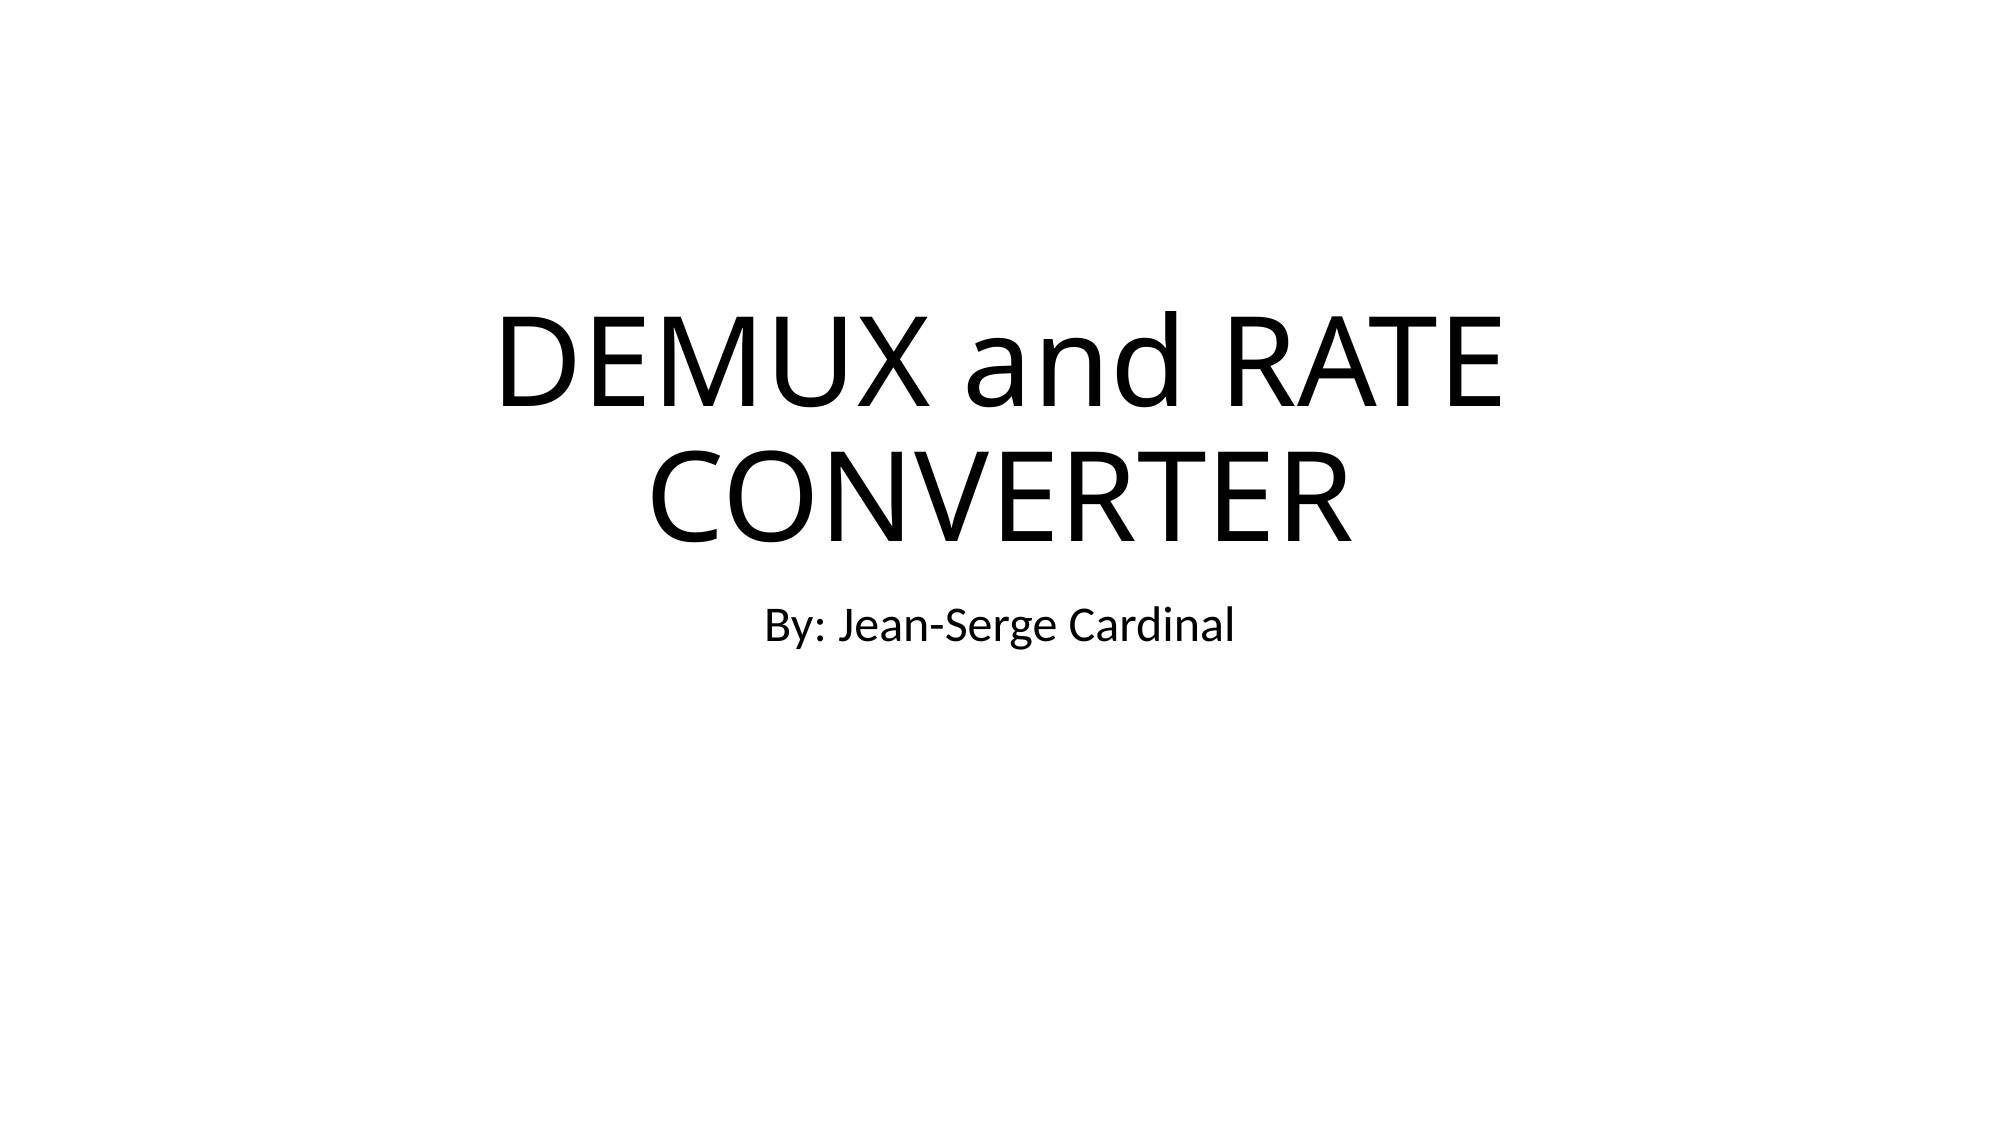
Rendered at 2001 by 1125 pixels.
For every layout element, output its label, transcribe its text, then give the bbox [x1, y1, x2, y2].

title DEMUX and RATE CONVERTER [249, 184, 1750, 576]
subtitle By: Jean-Serge Cardinal [249, 590, 1750, 863]
